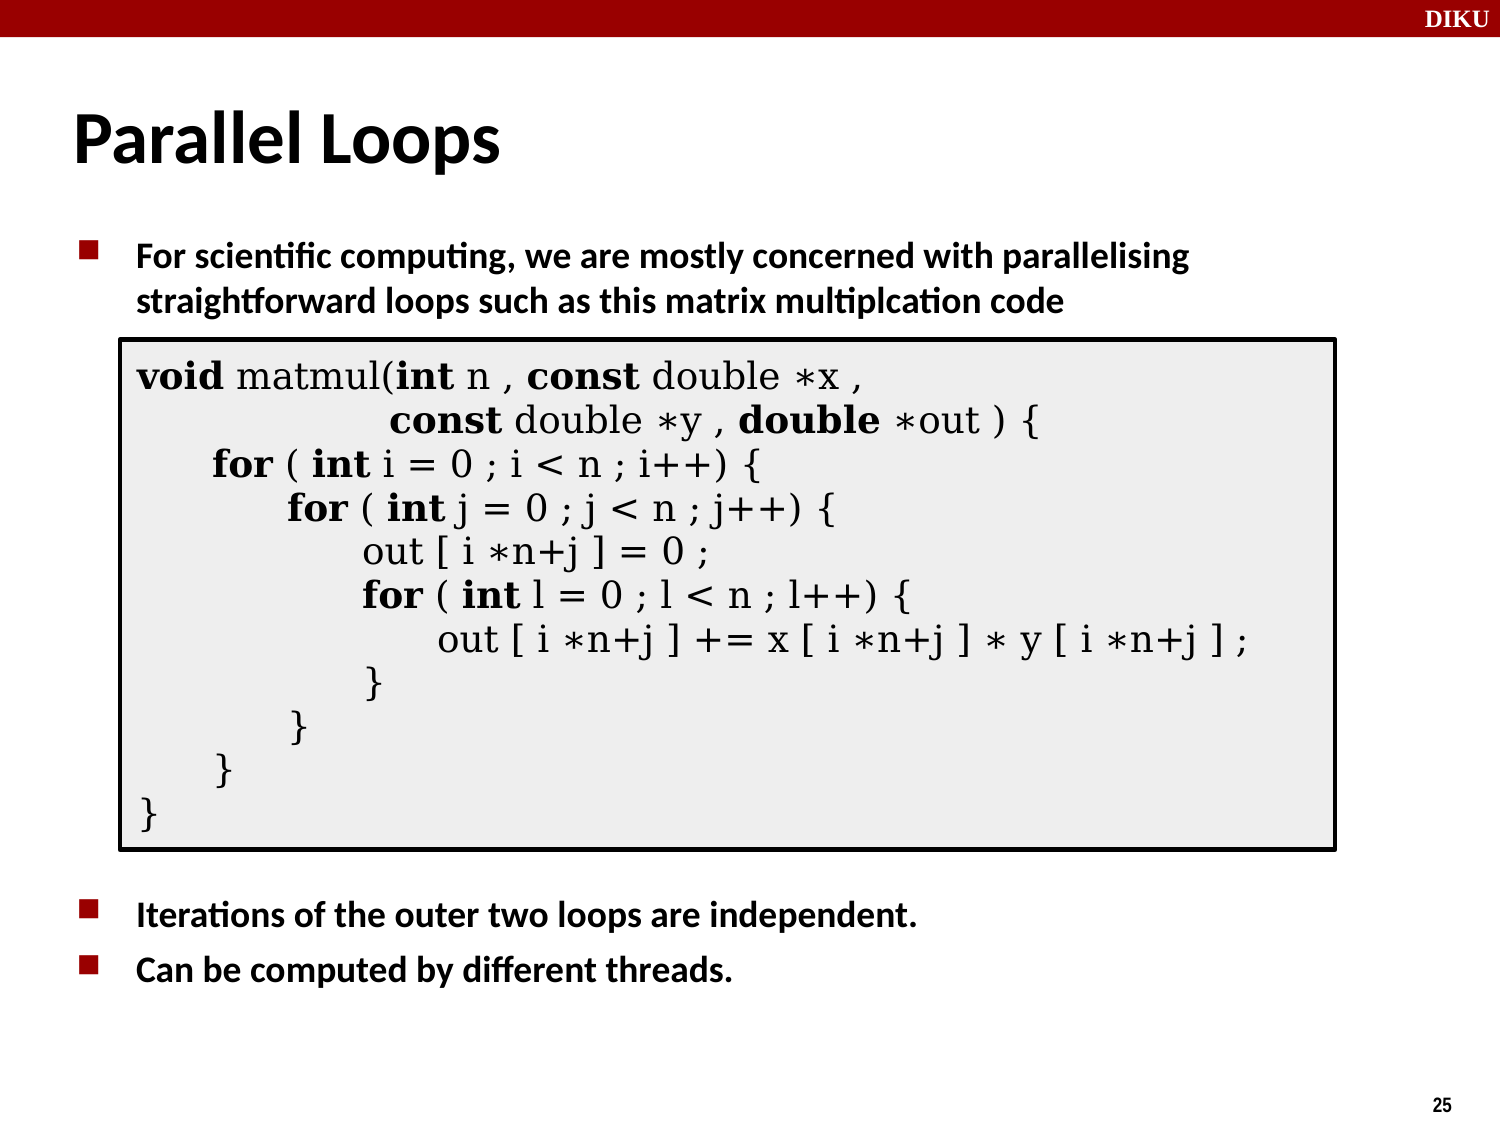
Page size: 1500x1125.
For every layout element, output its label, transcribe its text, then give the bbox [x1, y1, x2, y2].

text_box For scientific computing, we are mostly concerned with parallelising straightforward loops such as this matrix multiplcation code Iterations of the outer two loops are independent. Can be computed by different threads. [65, 223, 1361, 1039]
text_box void matmul(int n , const double ∗x , const double ∗y , double ∗out ) { for ( int i = 0 ; i < n ; i++) { for ( int j = 0 ; j < n ; j++) { out [ i ∗n+j ] = 0 ; for ( int l = 0 ; l < n ; l++) { out [ i ∗n+j ] += x [ i ∗n+j ] ∗ y [ i ∗n+j ] ; } } } } [120, 339, 1336, 850]
text_box Parallel Loops [58, 71, 1304, 197]
